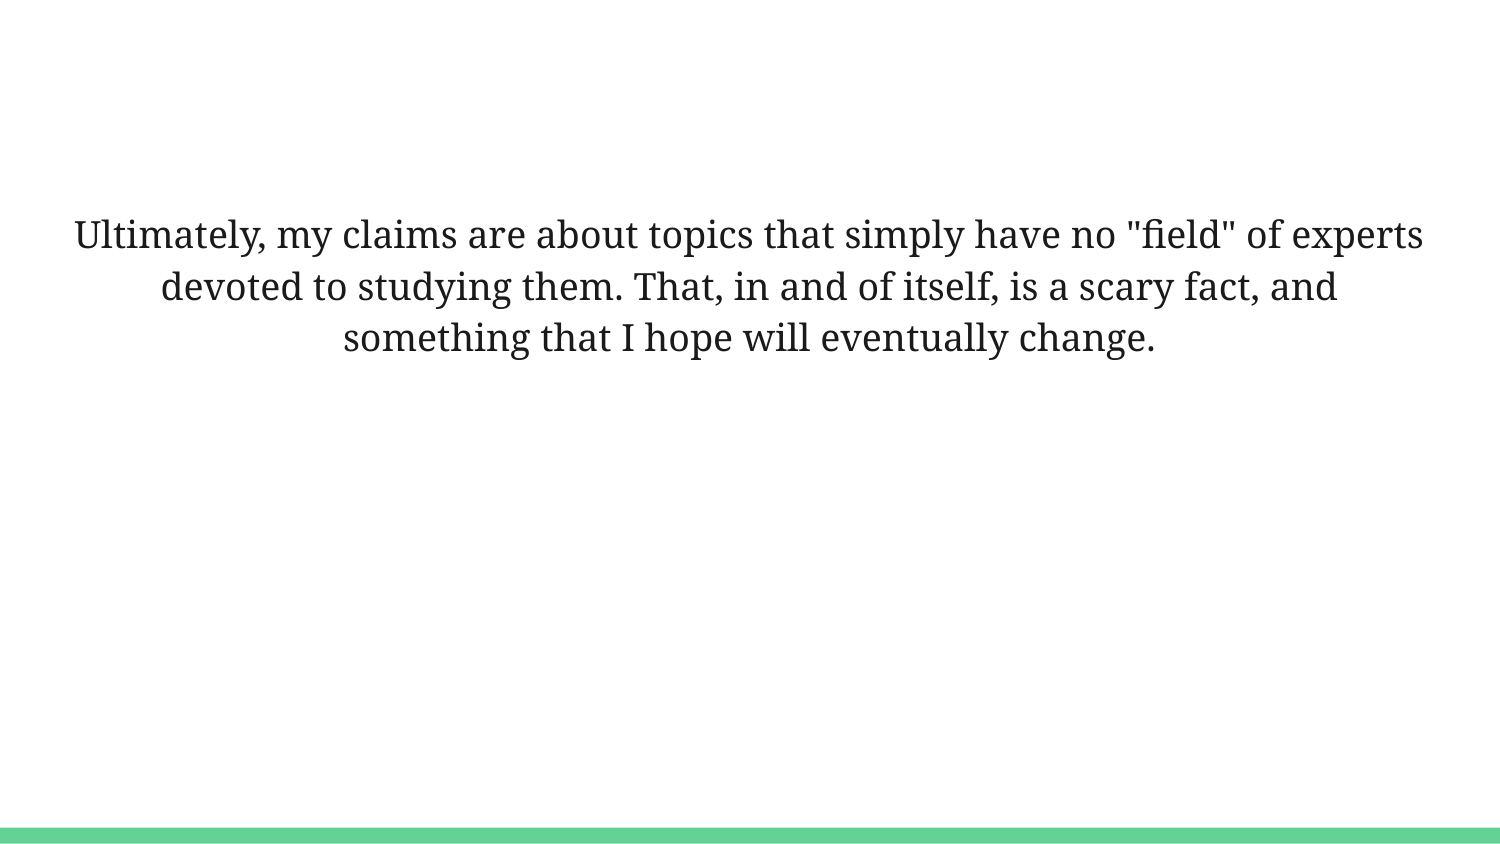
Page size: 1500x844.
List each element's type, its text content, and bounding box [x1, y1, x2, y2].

list Ultimately, my claims are about topics that simply have no "field" of experts devoted to studying them. That, in and of itself, is a scary fact, and something that I hope will eventually change. [51, 189, 1449, 750]
